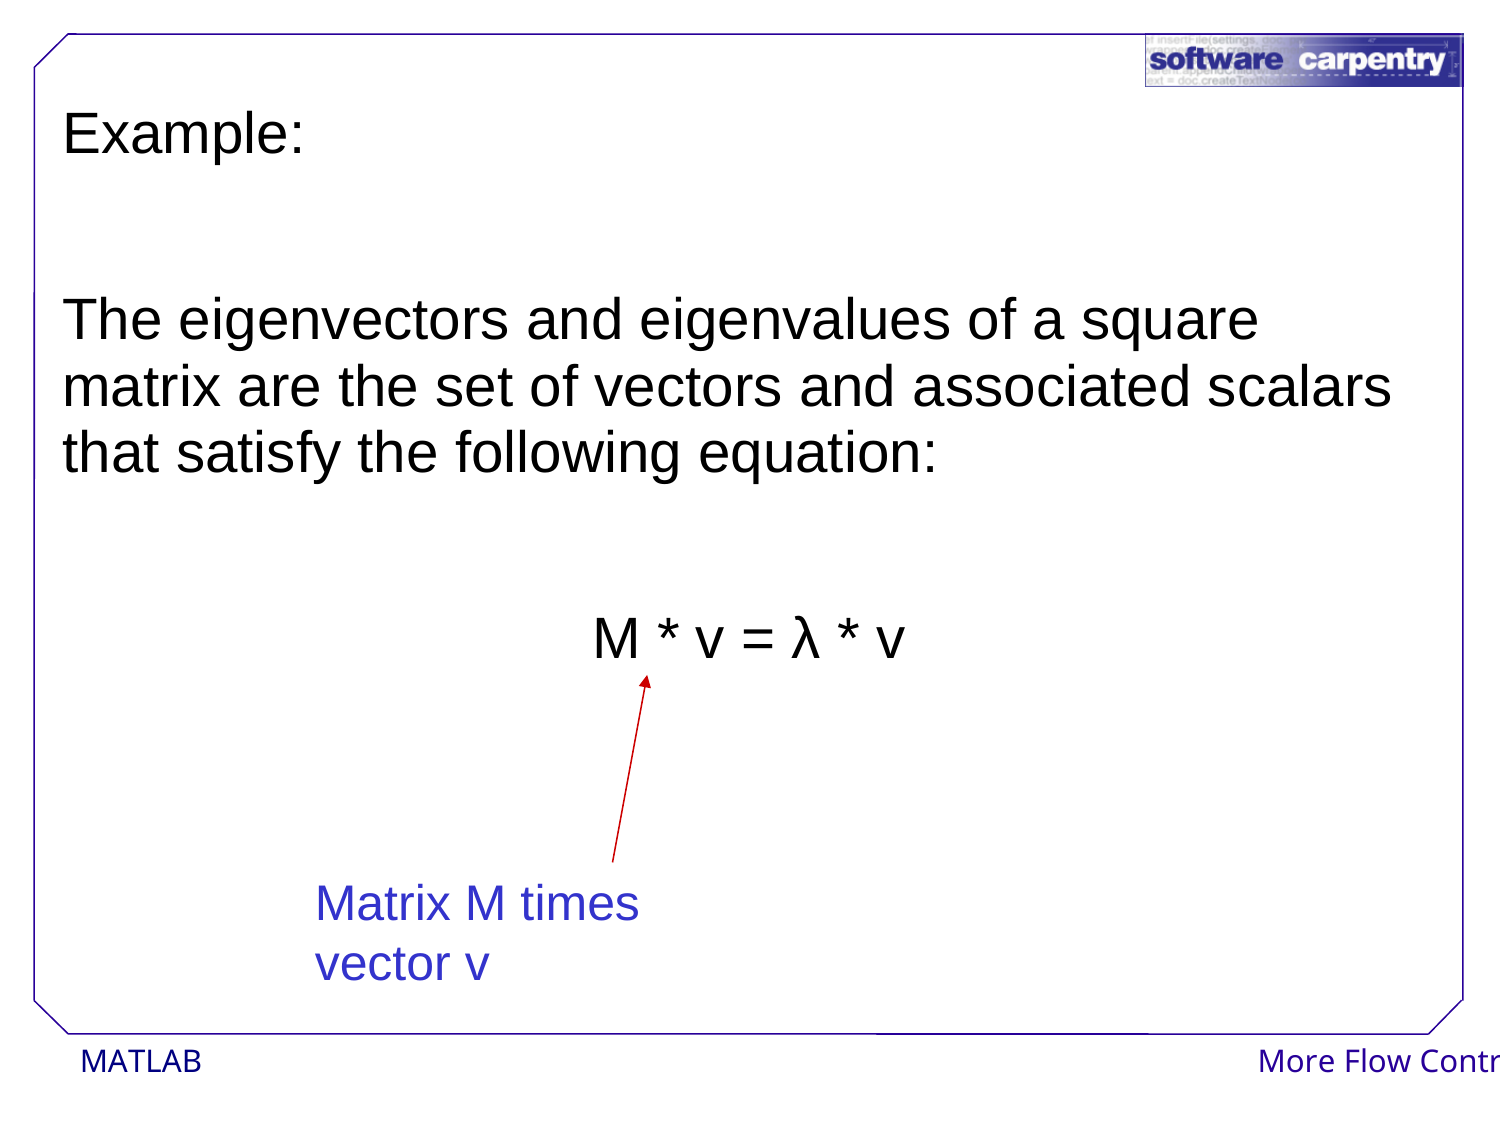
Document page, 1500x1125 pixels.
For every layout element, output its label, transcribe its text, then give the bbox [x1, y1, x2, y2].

text_box Matrix M times vector v [300, 862, 693, 998]
text_box Example: The eigenvectors and eigenvalues of a square matrix are the set of vectors and associated scalars that satisfy the following equation: M * v = λ * v [62, 99, 1436, 910]
picture [1145, 33, 1464, 87]
